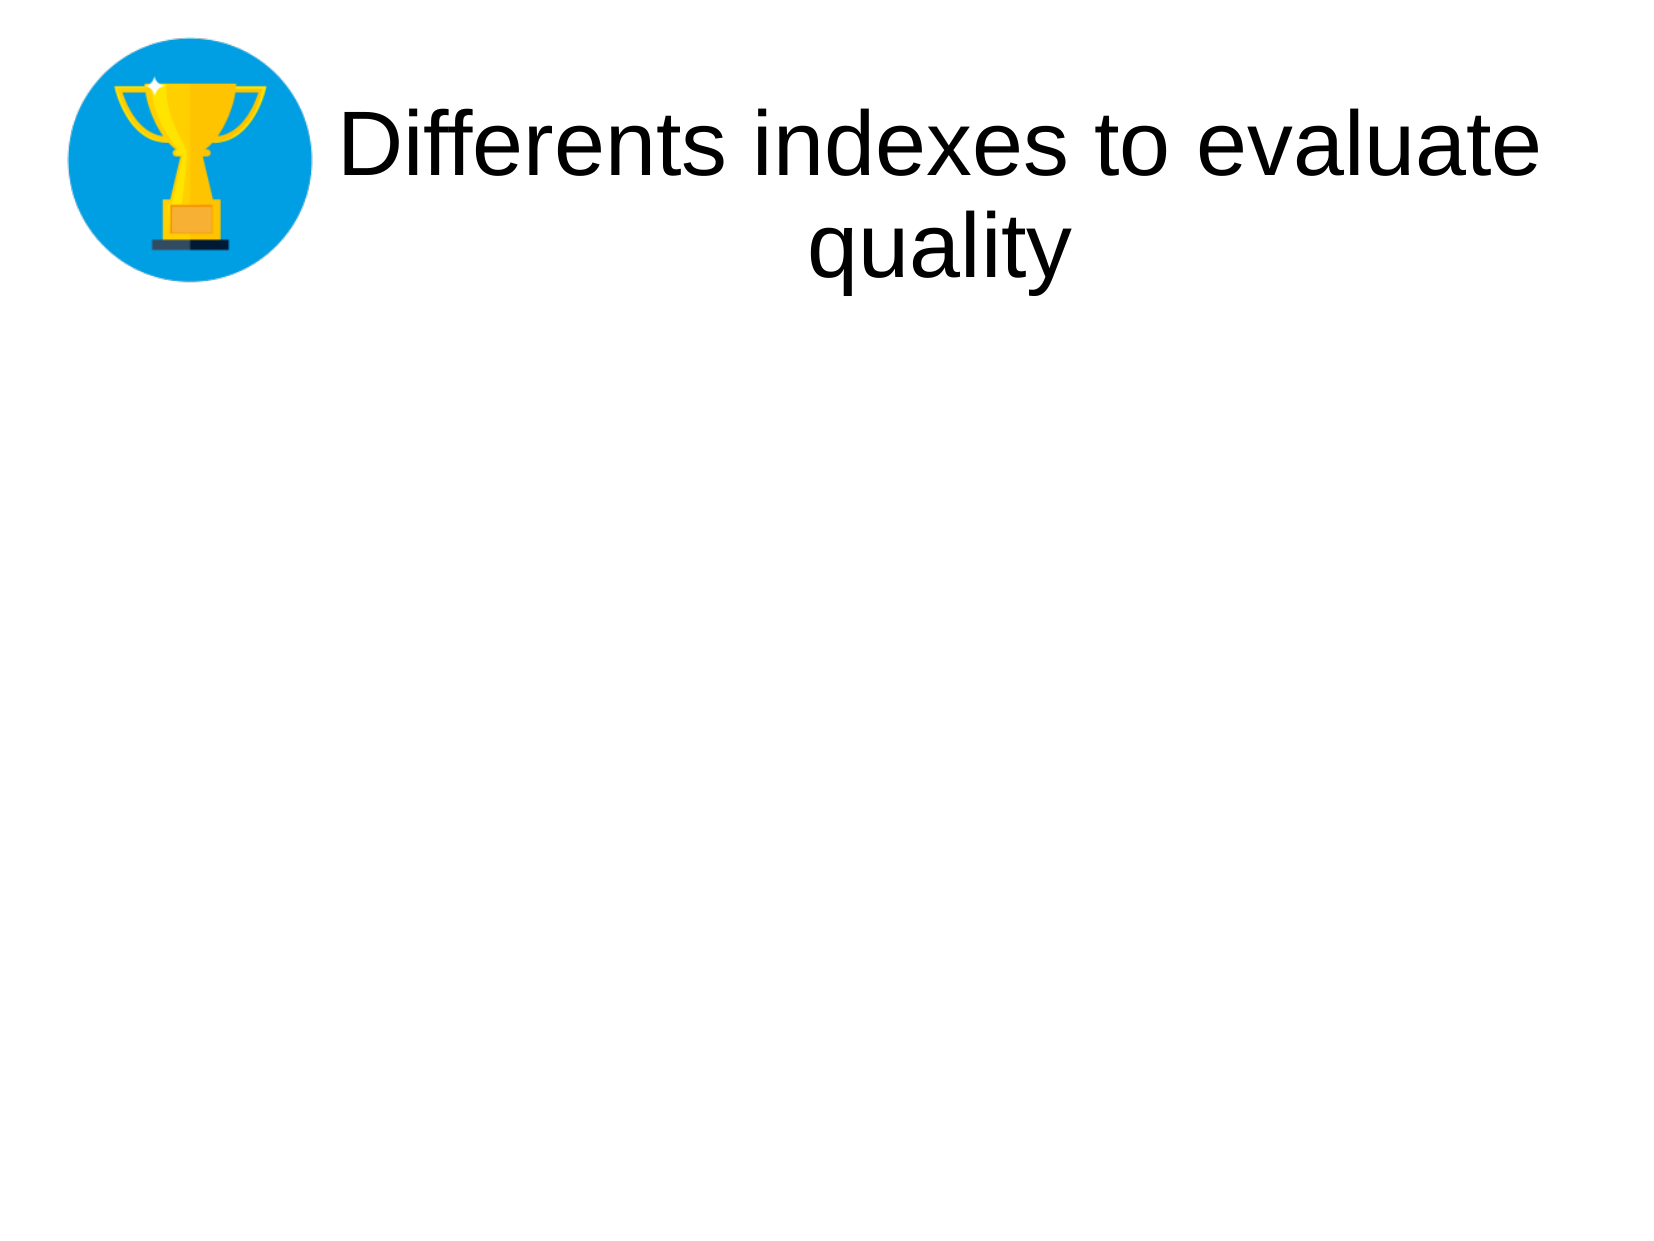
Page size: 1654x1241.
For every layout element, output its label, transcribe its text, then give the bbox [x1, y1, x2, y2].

picture [64, 35, 315, 286]
title Differents indexes to evaluate quality [285, 41, 1597, 349]
